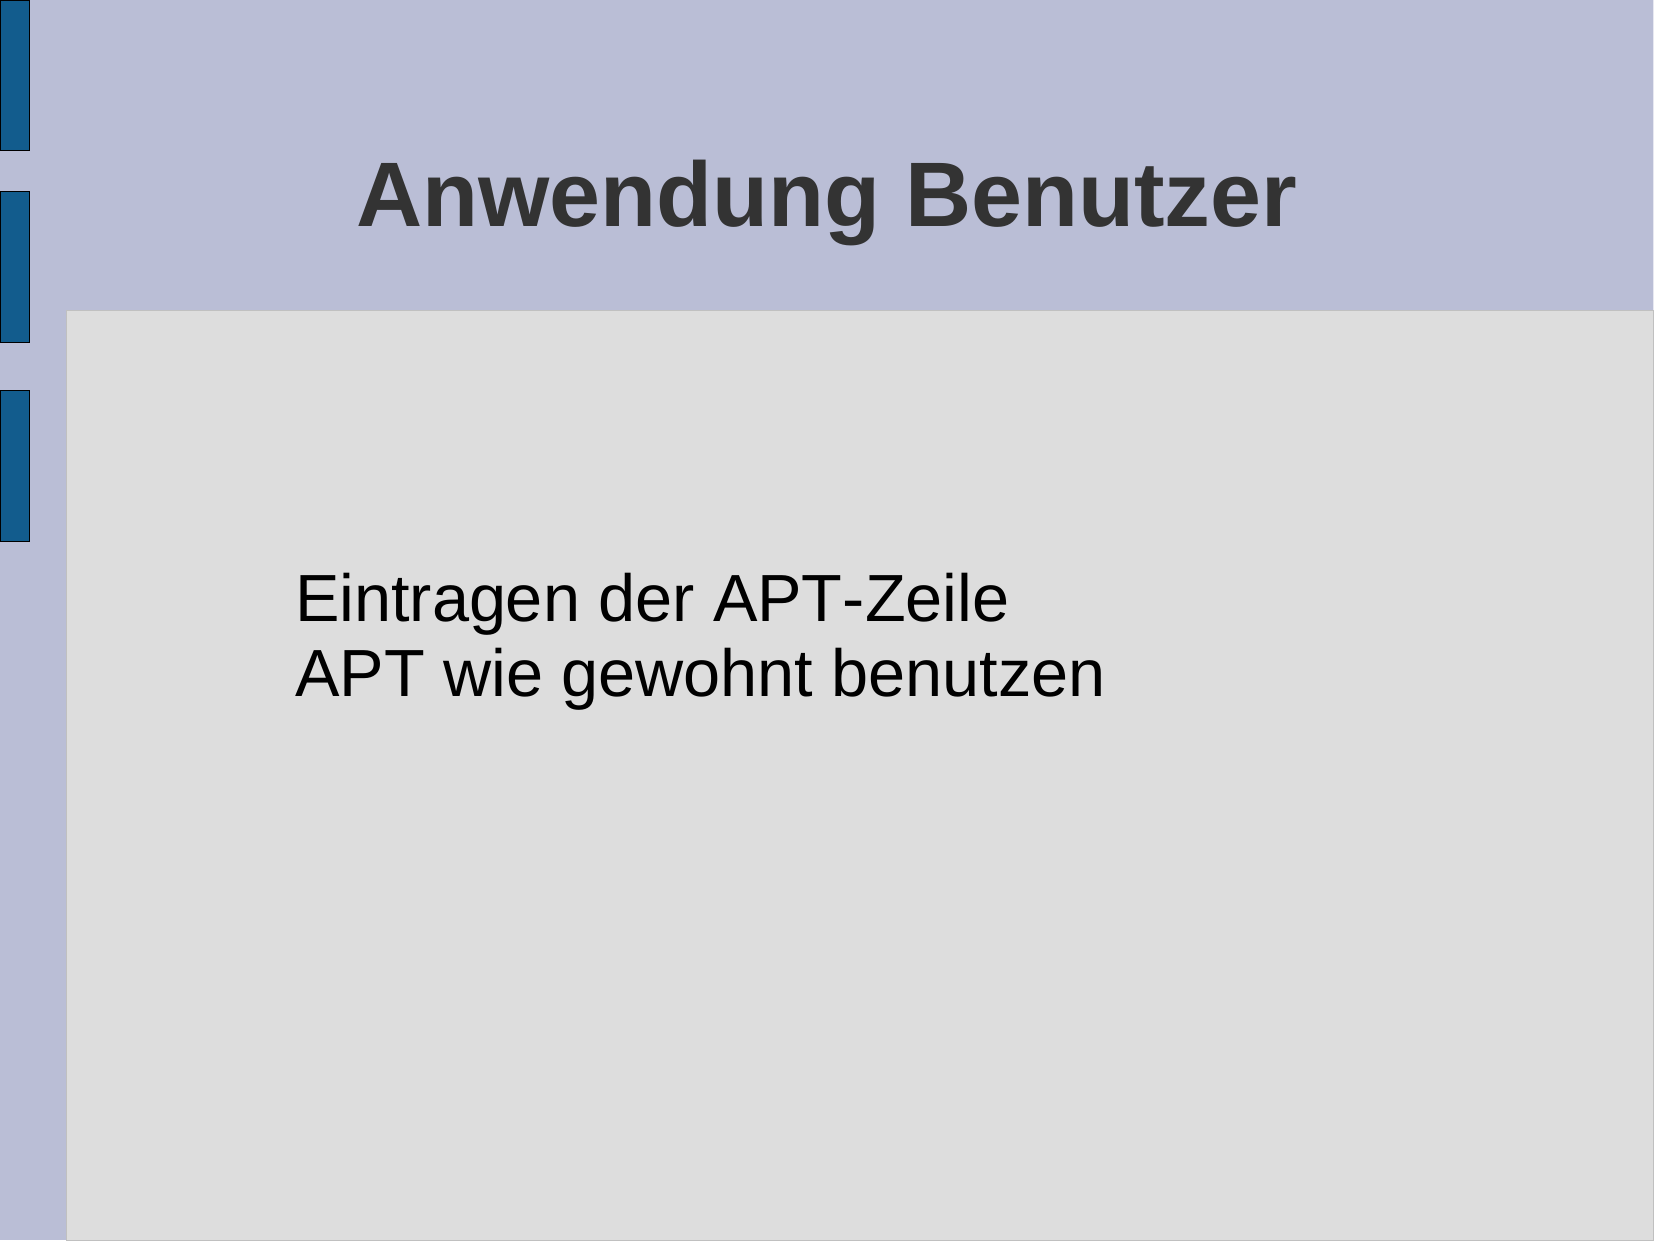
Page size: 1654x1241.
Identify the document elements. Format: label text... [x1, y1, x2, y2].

list Eintragen der APT-Zeile APT wie gewohnt benutzen [236, 561, 1444, 886]
title Anwendung Benutzer [121, 98, 1534, 291]
